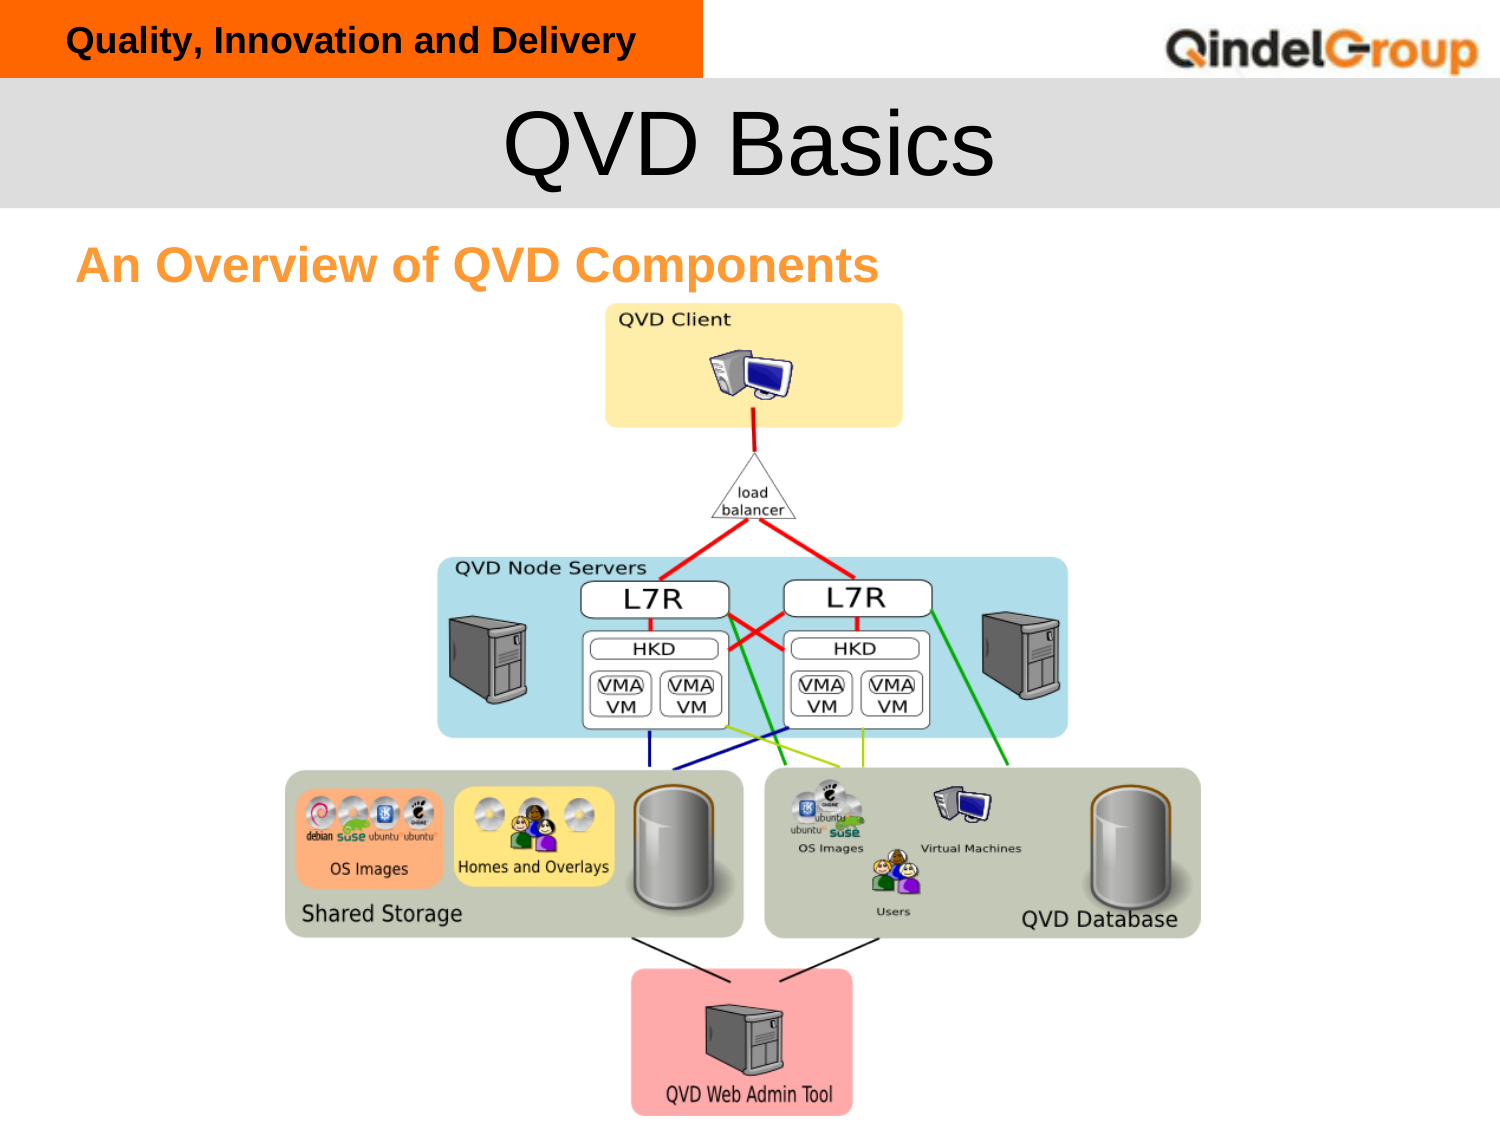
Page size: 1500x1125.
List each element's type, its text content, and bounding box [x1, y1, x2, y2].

picture [285, 303, 1201, 1116]
picture [1163, 23, 1481, 78]
title QVD Basics [75, 45, 1426, 224]
text_box An Overview of QVD Components [60, 224, 1426, 351]
